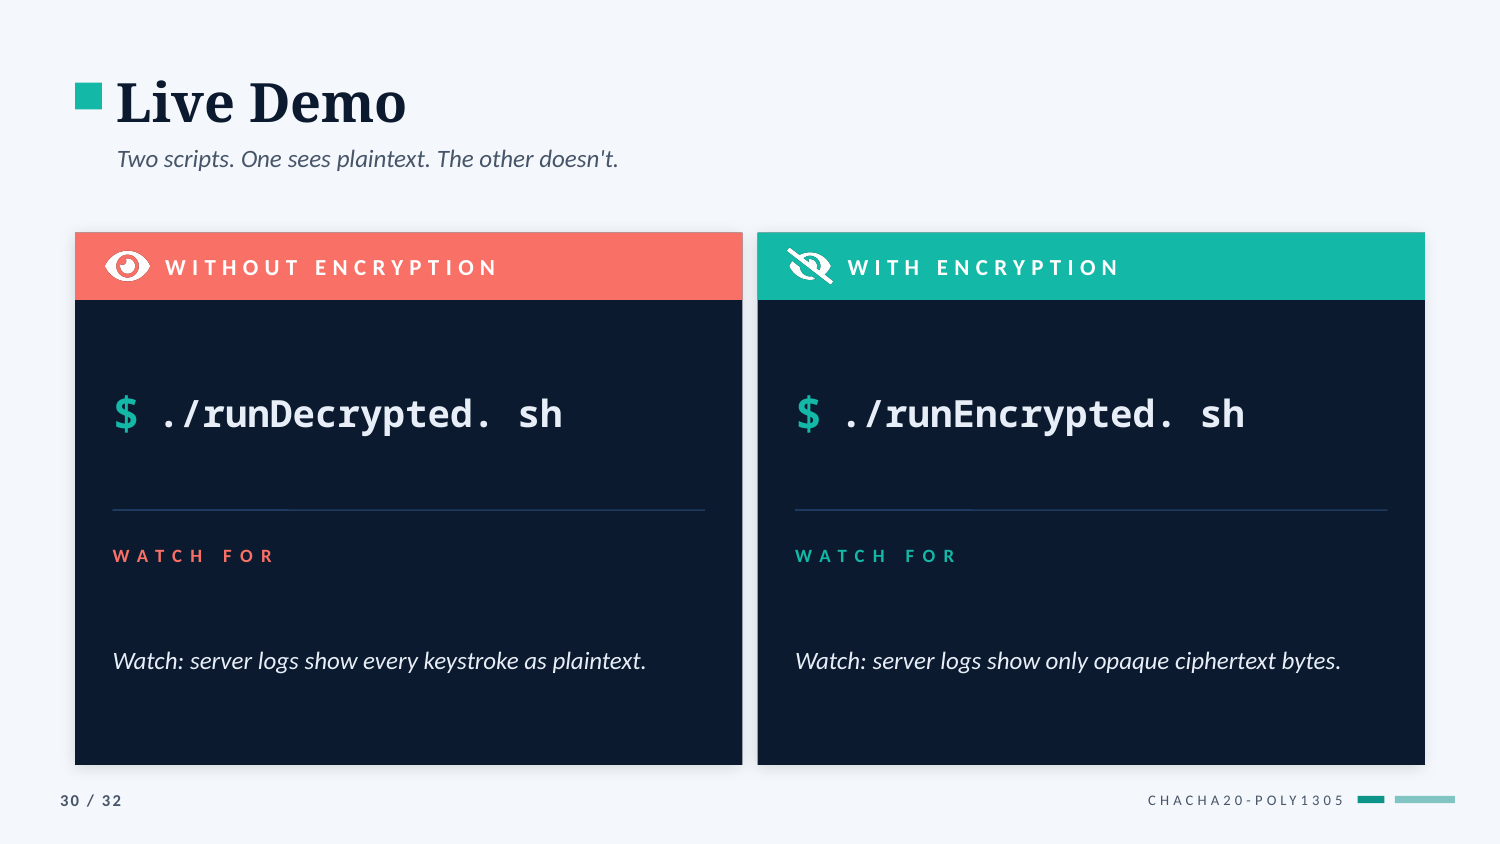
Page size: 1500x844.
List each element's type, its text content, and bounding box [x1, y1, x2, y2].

text_box [1357, 795, 1385, 804]
text_box Live Demo [116, 60, 1422, 142]
text_box [757, 232, 1425, 765]
text_box ./runEncrypted. sh [839, 374, 1410, 450]
text_box Watch: server logs show every keystroke as plaintext. [112, 577, 705, 743]
picture [787, 243, 833, 289]
text_box 30 / 32 [59, 780, 210, 819]
picture [105, 243, 150, 289]
text_box WITH ENCRYPTION [847, 232, 1403, 300]
text_box WATCH FOR [112, 532, 705, 577]
text_box [1394, 795, 1455, 804]
text_box Two scripts. One sees plaintext. The other doesn't. [116, 142, 1422, 188]
text_box WATCH FOR [795, 532, 1388, 577]
text_box WITHOUT ENCRYPTION [164, 232, 720, 300]
text_box $ [112, 374, 157, 450]
text_box ./runDecrypted. sh [157, 374, 728, 450]
text_box [75, 232, 743, 765]
text_box Watch: server logs show only opaque ciphertext bytes. [795, 577, 1388, 743]
text_box $ [794, 374, 839, 450]
text_box CHACHA20-POLY1305 [1050, 780, 1343, 819]
text_box [75, 82, 102, 110]
